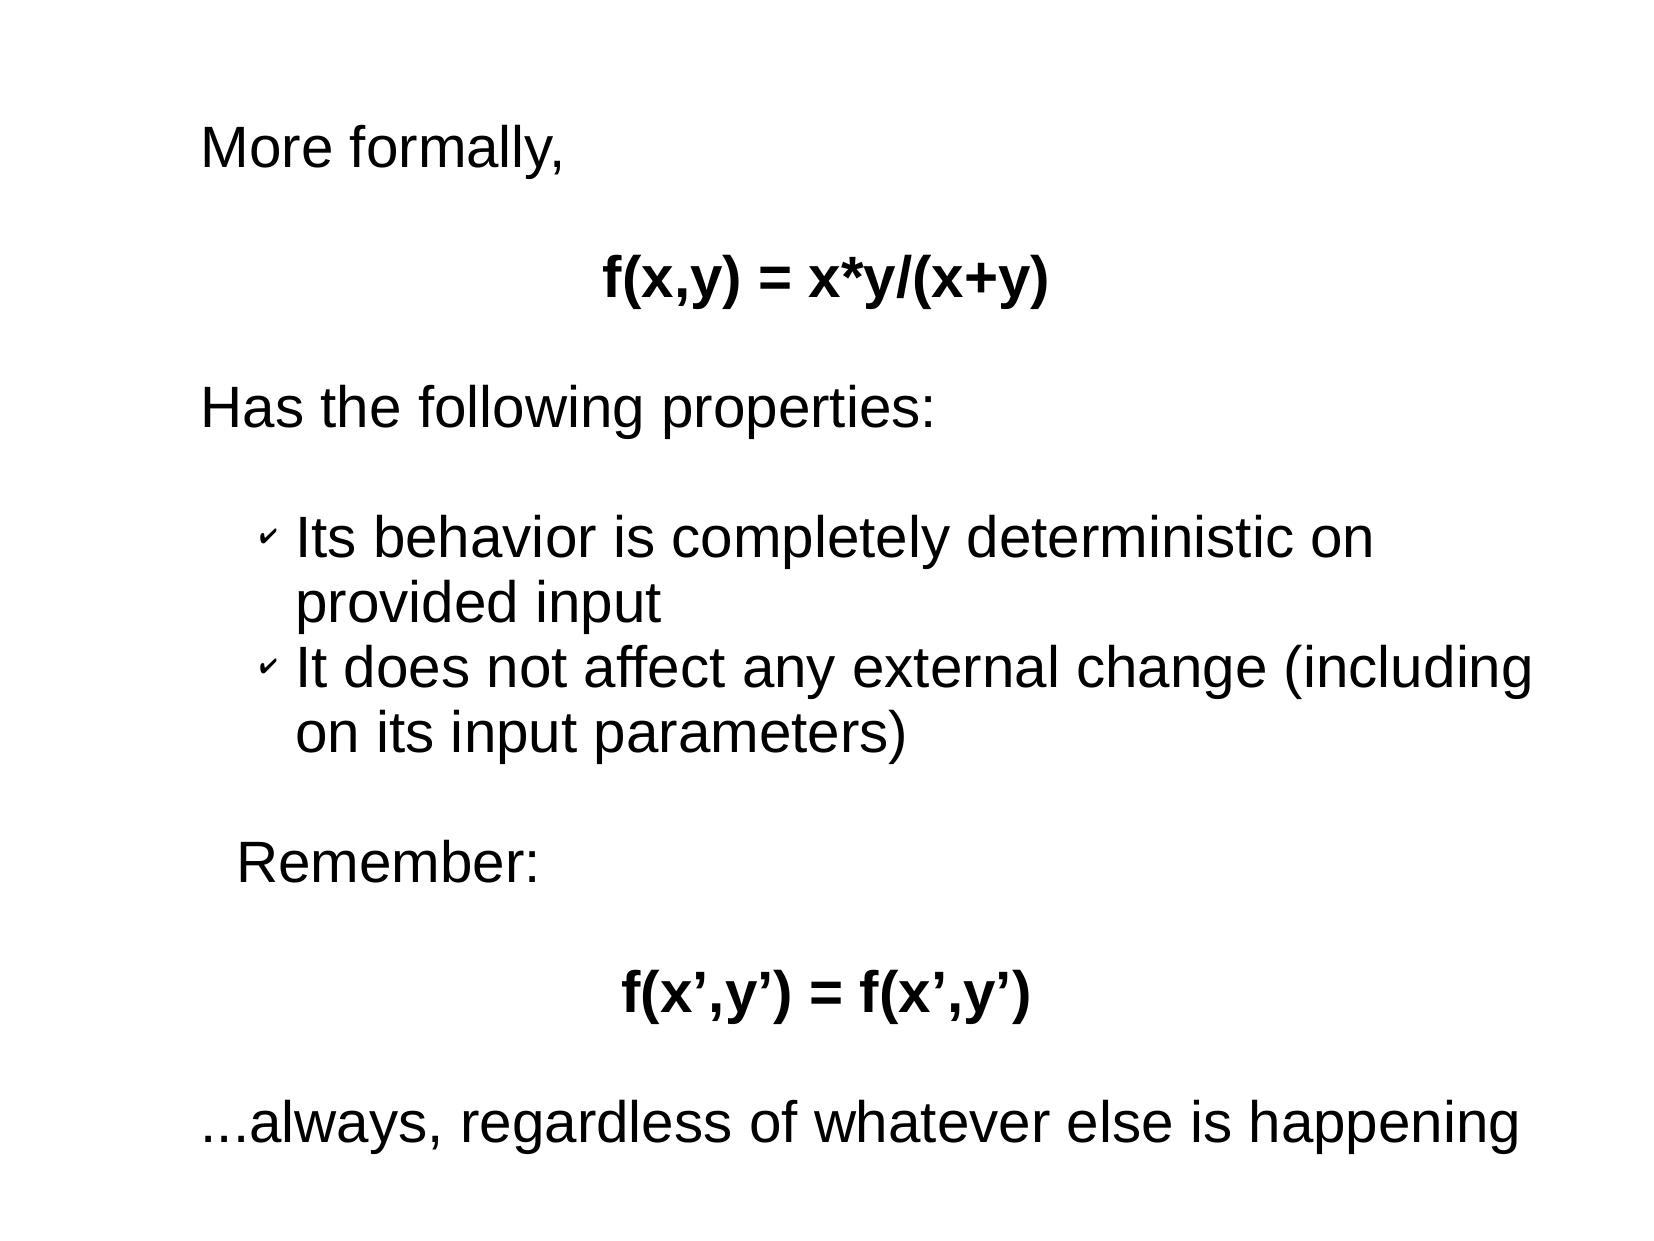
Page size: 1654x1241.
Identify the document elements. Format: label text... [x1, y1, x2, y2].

subtitle More formally, f(x,y) = x*y/(x+y) Has the following properties: Its behavior is completely deterministic on provided input It does not affect any external change (including on its input parameters) Remember: f(x’,y’) = f(x’,y’) ...always, regardless of whatever else is happening [82, 49, 1571, 1241]
